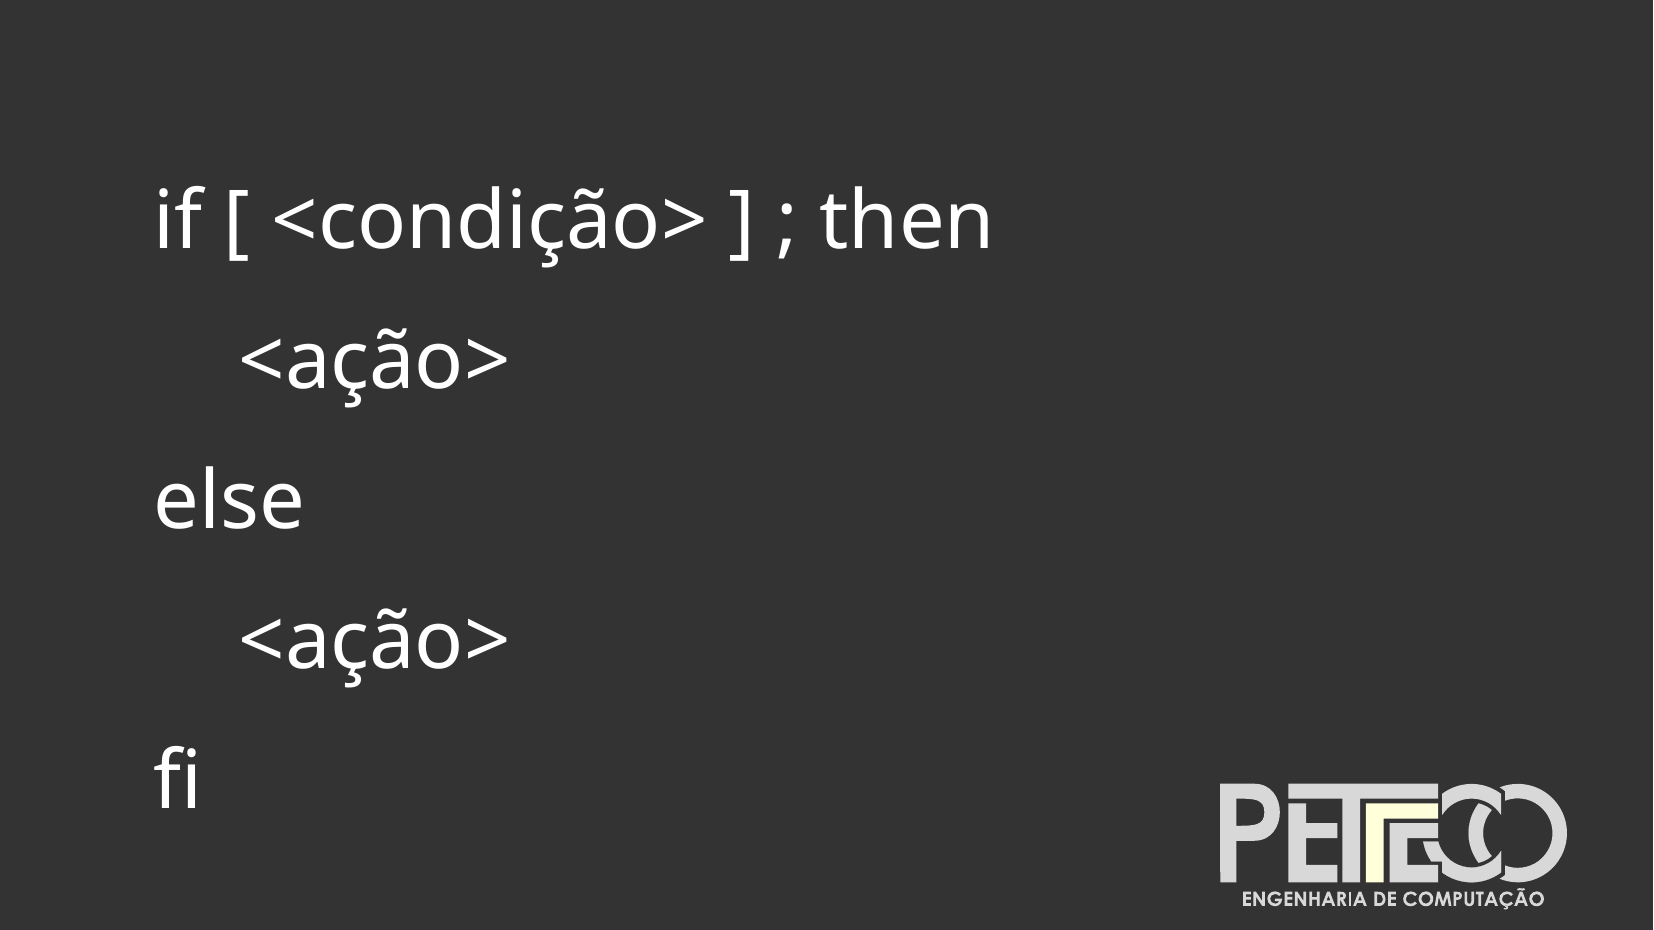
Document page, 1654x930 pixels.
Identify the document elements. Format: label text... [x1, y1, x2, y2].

list if [ <condição> ] ; then <ação> else <ação> fi [82, 161, 1571, 846]
